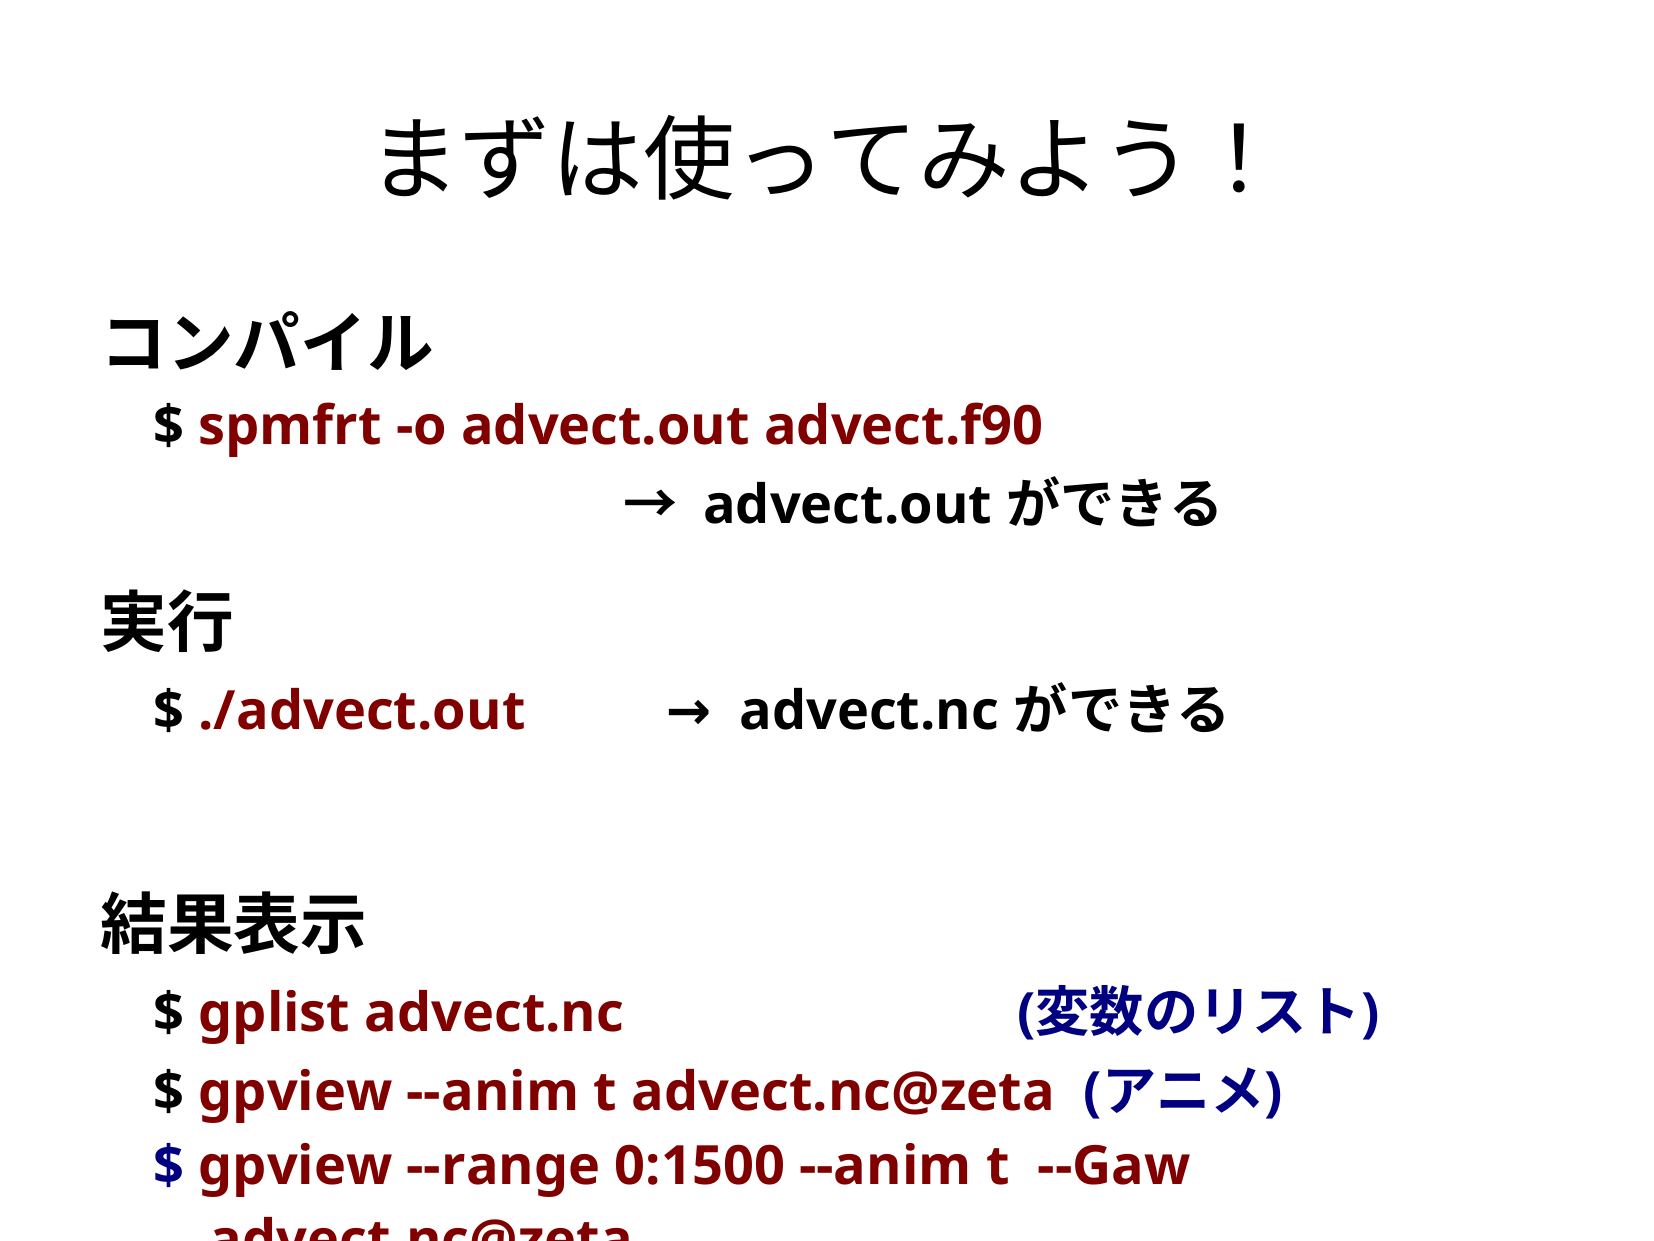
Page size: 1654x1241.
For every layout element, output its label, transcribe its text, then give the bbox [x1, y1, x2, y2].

title まずは使ってみよう！ [82, 49, 1571, 257]
list コンパイル $ spmfrt -o advect.out advect.f90 → advect.out ができる 実行 $ ./advect.out → advect.nc ができる 結果表示 $ gplist advect.nc (変数のリスト) $ gpview --anim t advect.nc@zeta (アニメ) $ gpview --range 0:1500 --anim t --Gaw advect.nc@zeta $ gave advect.nc [82, 290, 1571, 1161]
